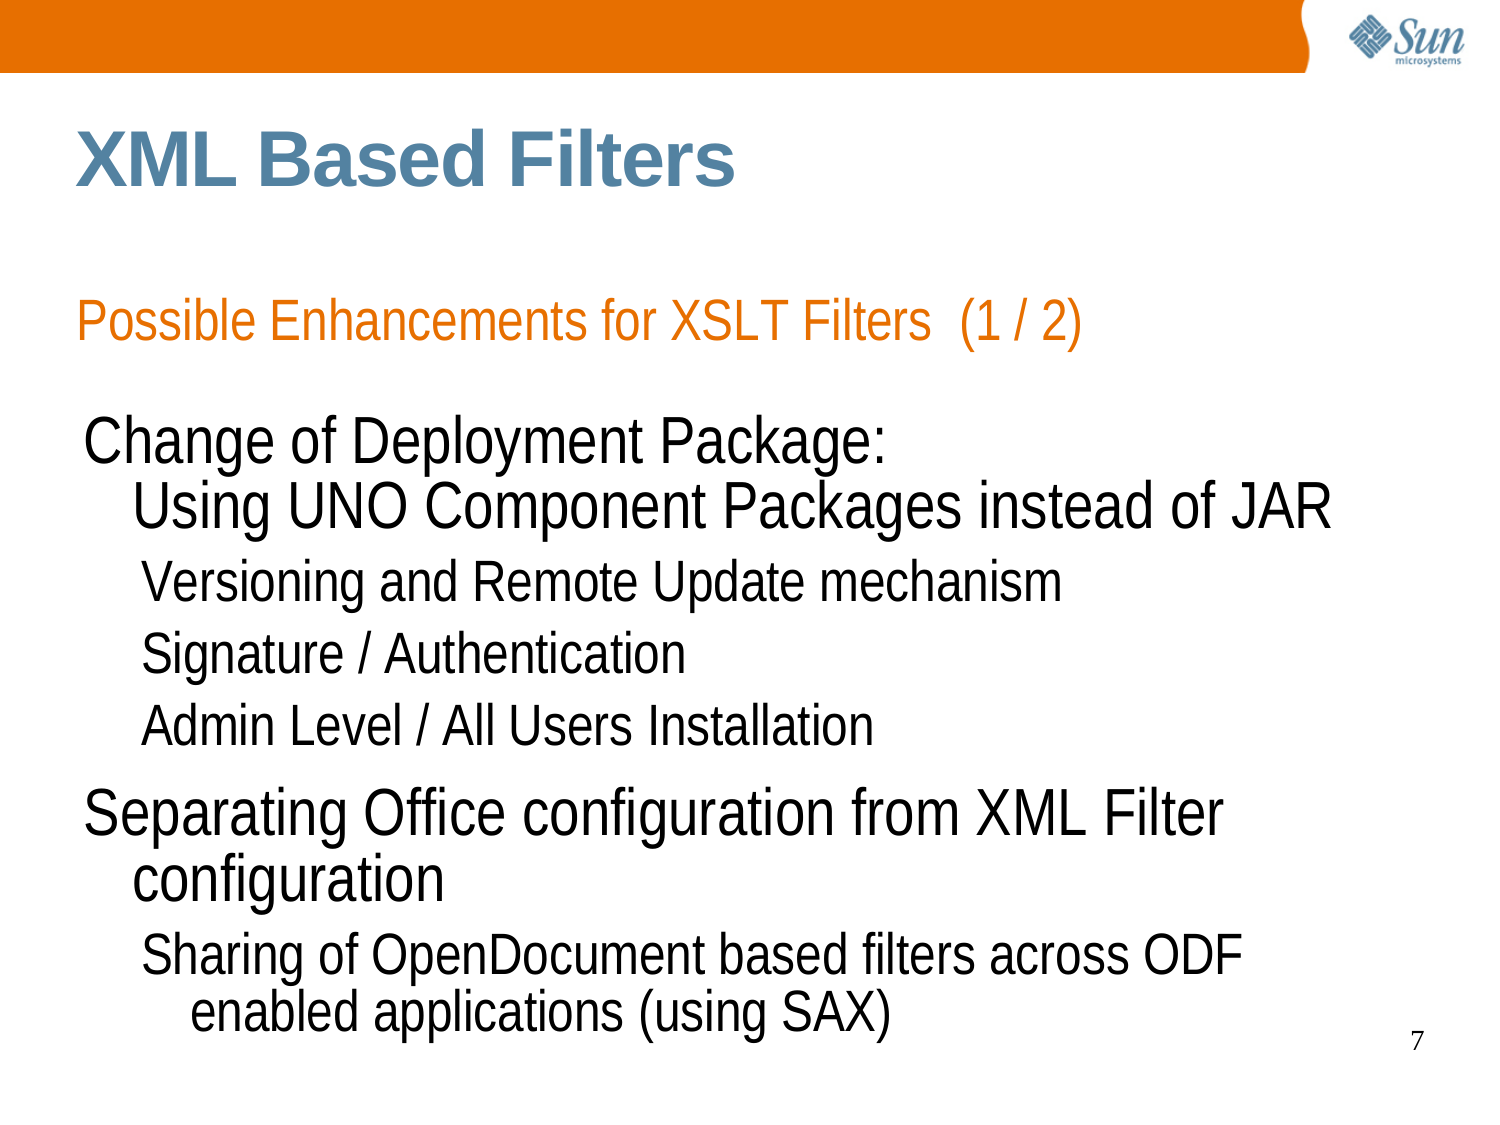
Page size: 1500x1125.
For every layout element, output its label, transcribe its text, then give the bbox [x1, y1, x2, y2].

list Change of Deployment Package: Using UNO Component Packages instead of JAR Versioning and Remote Update mechanism Signature / Authentication Admin Level / All Users Installation Separating Office configuration from XML Filter configuration Sharing of OpenDocument based filters across ODF enabled applications (using SAX) [64, 411, 1401, 1125]
picture [0, 0, 1500, 73]
title XML Based Filters [75, 123, 1437, 227]
text_box Possible Enhancements for XSLT Filters (1 / 2) [76, 295, 1344, 364]
